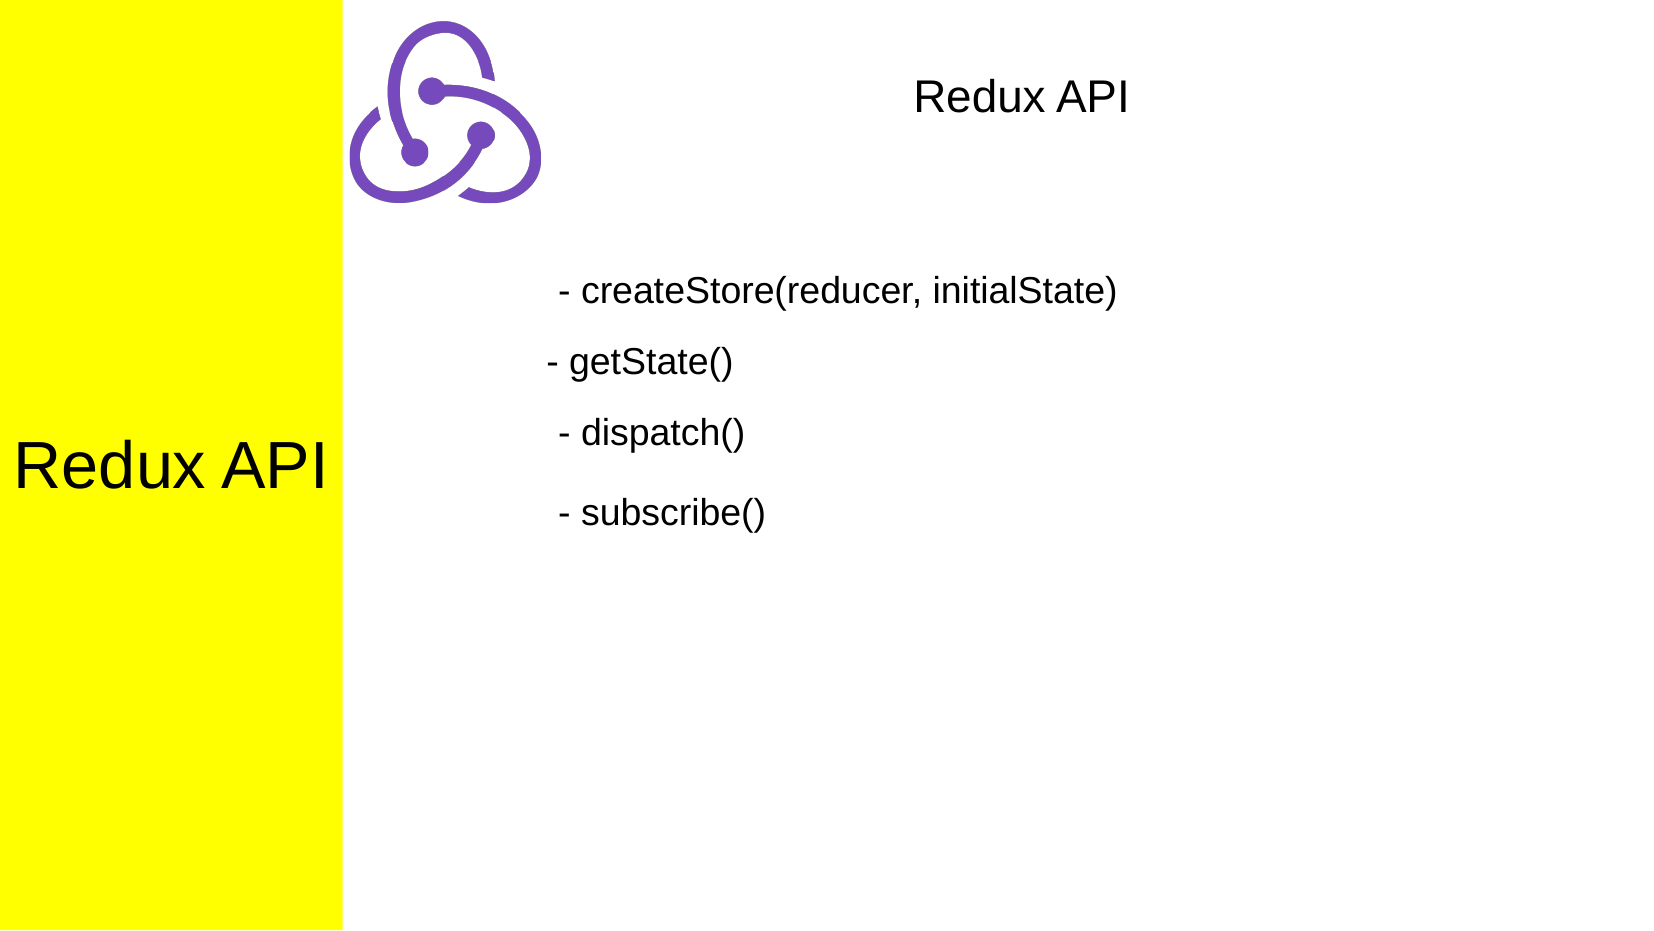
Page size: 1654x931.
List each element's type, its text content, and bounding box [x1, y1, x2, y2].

text_box Redux API [544, 63, 1595, 130]
text_box - createStore(reducer, initialState) [543, 262, 1323, 319]
text_box - getState() [531, 332, 1312, 390]
list Redux API [0, 0, 343, 931]
text_box - dispatch() [543, 403, 1323, 461]
text_box - subscribe() [543, 484, 1323, 542]
picture [342, 11, 544, 213]
